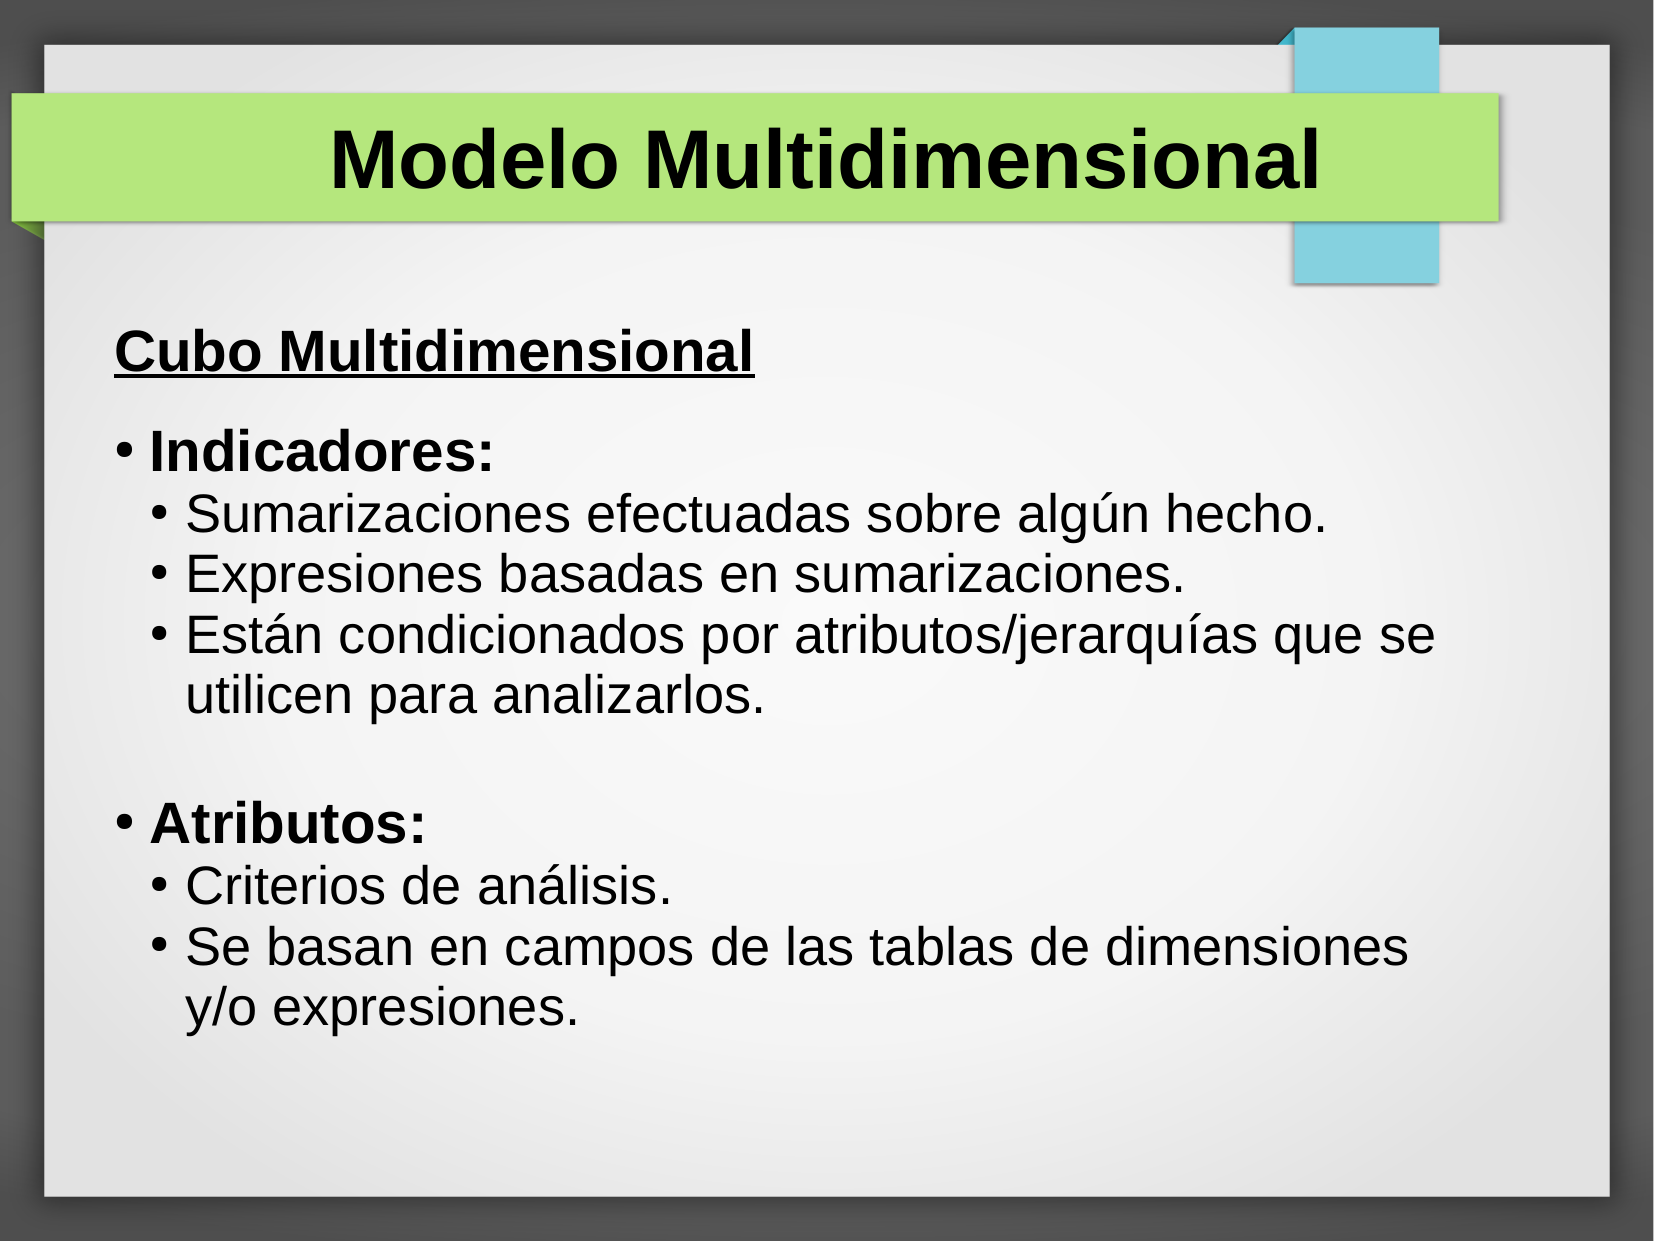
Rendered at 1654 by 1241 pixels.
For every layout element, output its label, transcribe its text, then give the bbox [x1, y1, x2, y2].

text_box Cubo Multidimensional Indicadores: Sumarizaciones efectuadas sobre algún hecho. Expresiones basadas en sumarizaciones. Están condicionados por atributos/jerarquías que se utilicen para analizarlos. Atributos: Criterios de análisis. Se basan en campos de las tablas de dimensiones y/o expresiones. [99, 311, 1523, 1048]
title Modelo Multidimensional [70, 106, 1583, 213]
picture [0, 0, 1654, 1241]
